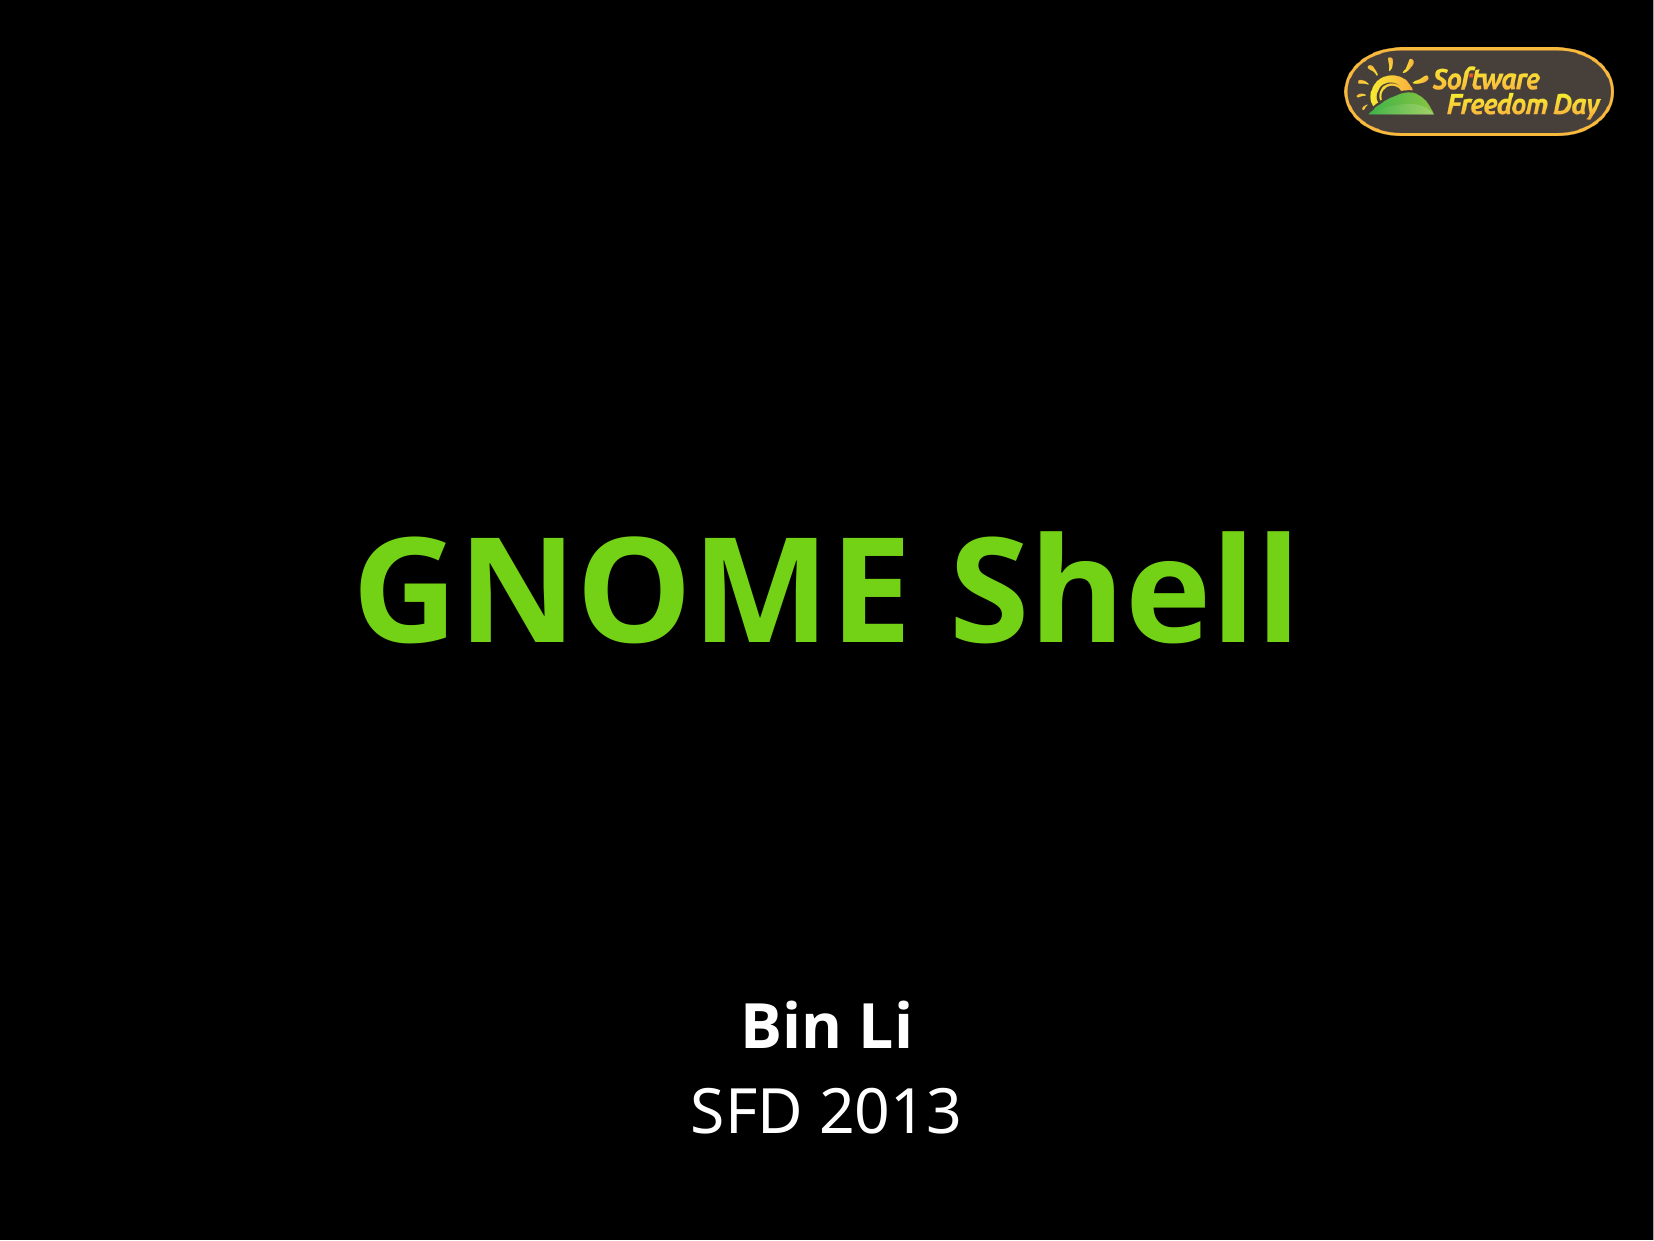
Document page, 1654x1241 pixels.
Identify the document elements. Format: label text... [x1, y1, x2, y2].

text_box Bin Li SFD 2013 [118, 974, 1536, 1182]
picture [1344, 47, 1614, 136]
text_box GNOME Shell [118, 118, 1536, 857]
